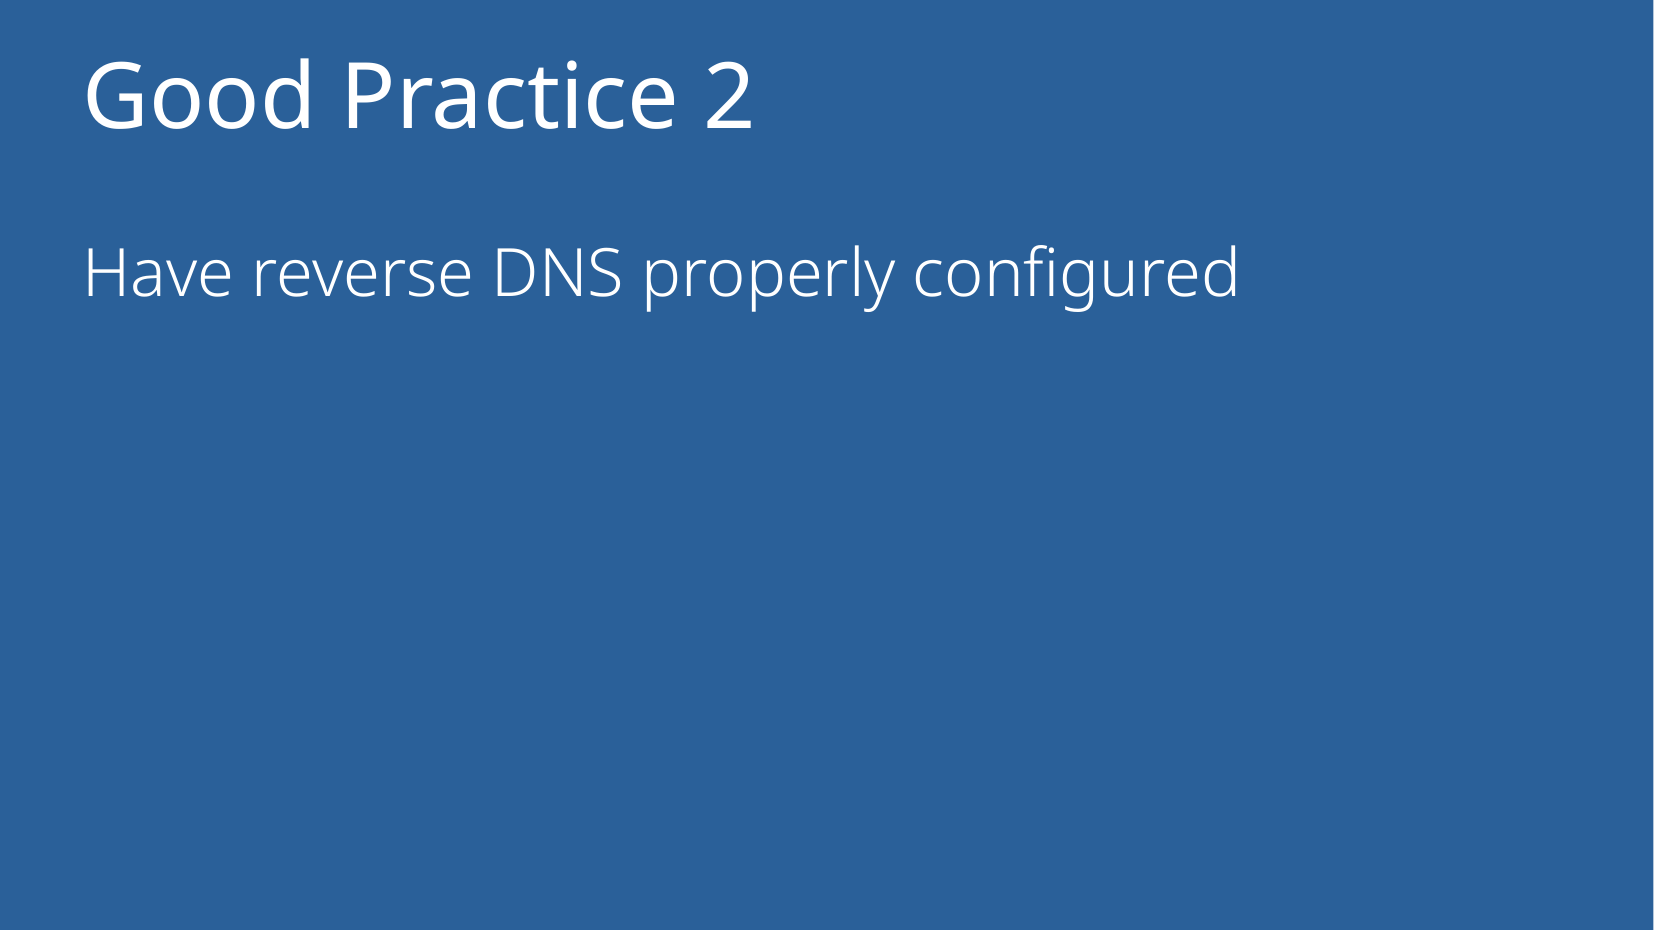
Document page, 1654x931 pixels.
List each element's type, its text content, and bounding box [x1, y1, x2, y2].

list Have reverse DNS properly configured [82, 224, 1571, 825]
title Good Practice 2 [82, 37, 1571, 150]
